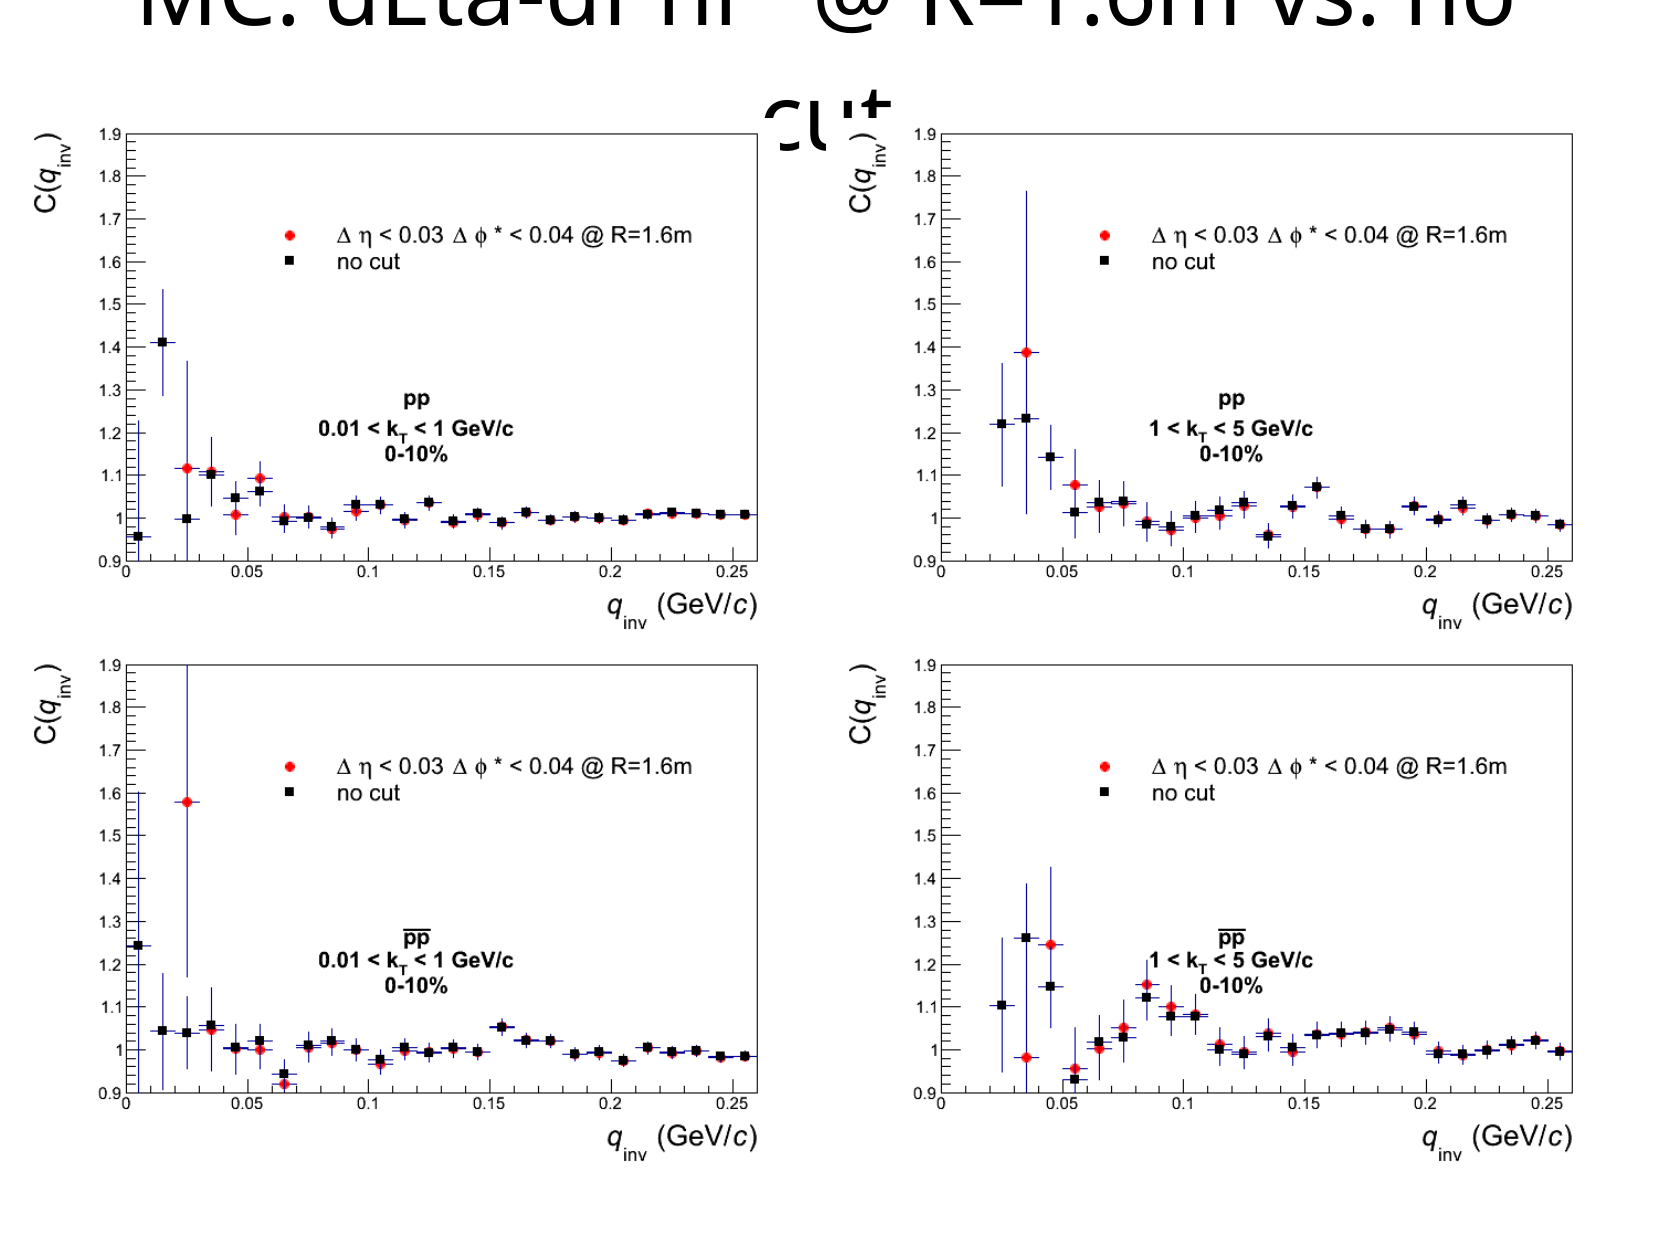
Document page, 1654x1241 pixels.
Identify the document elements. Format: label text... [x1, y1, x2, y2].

picture [11, 649, 780, 1171]
picture [11, 118, 780, 639]
picture [826, 649, 1595, 1171]
title MC: dEta-dPhi* @ R=1.6m vs. no cut [82, 0, 1571, 157]
picture [826, 118, 1595, 639]
